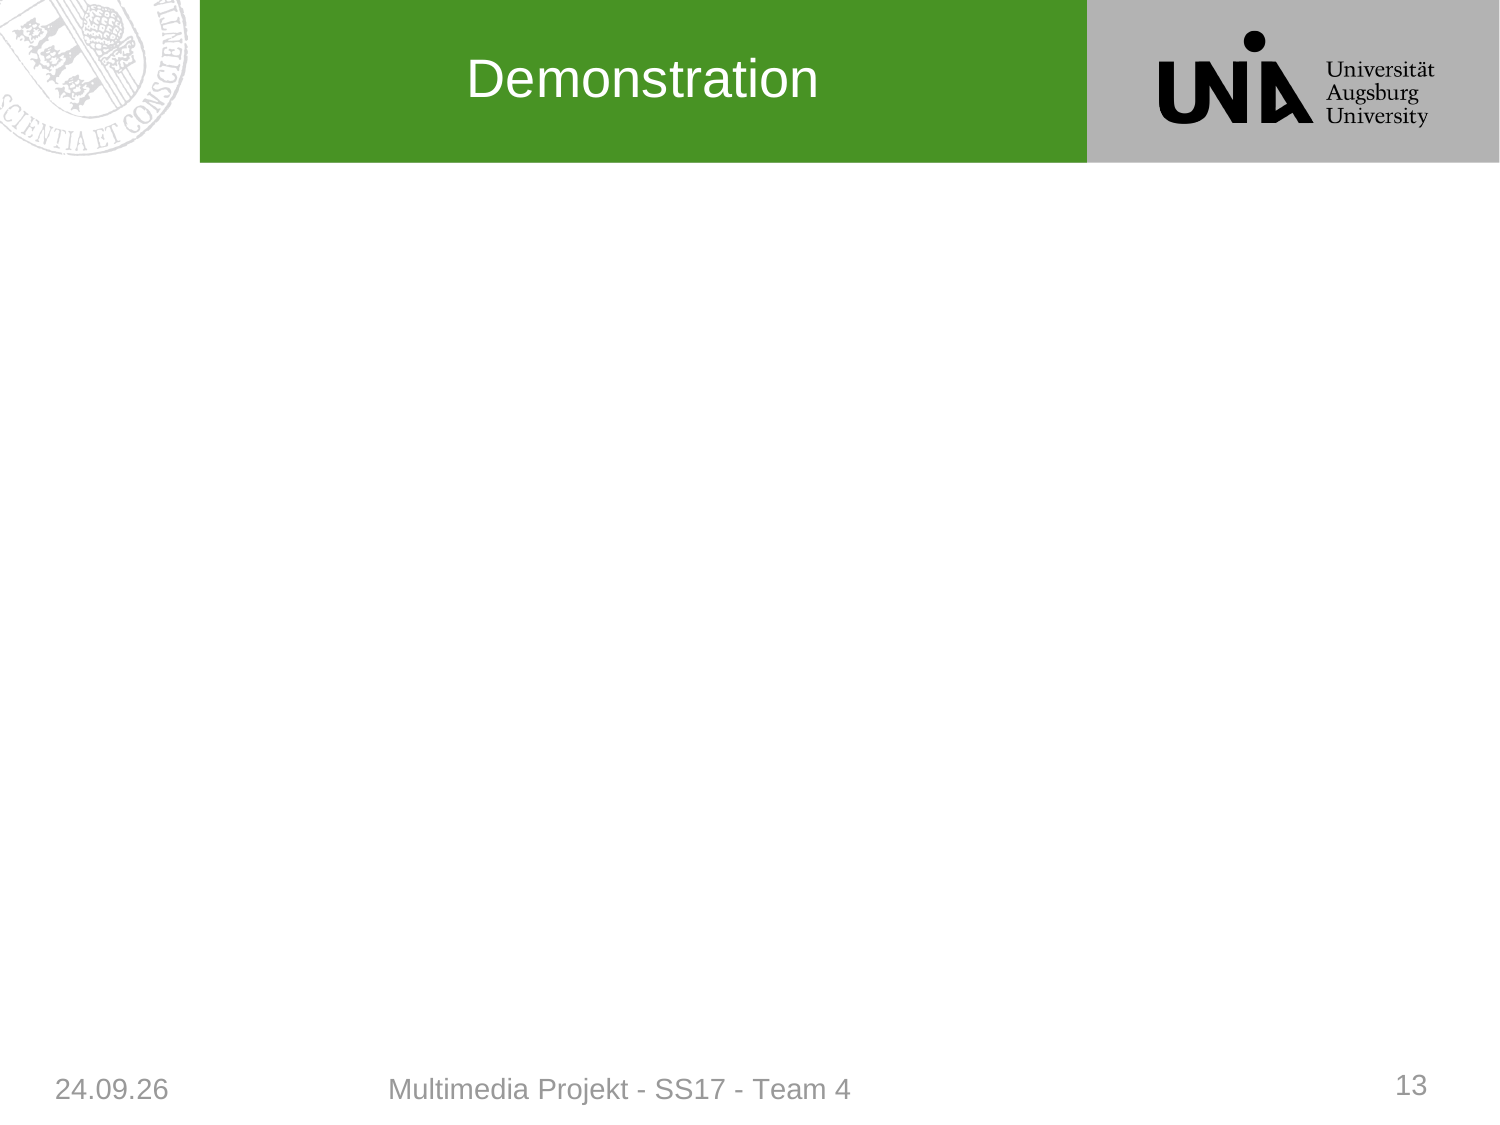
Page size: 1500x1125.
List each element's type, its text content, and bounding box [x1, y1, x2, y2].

title Demonstration [199, 35, 1087, 163]
picture [0, 0, 188, 156]
picture [1122, 12, 1488, 271]
